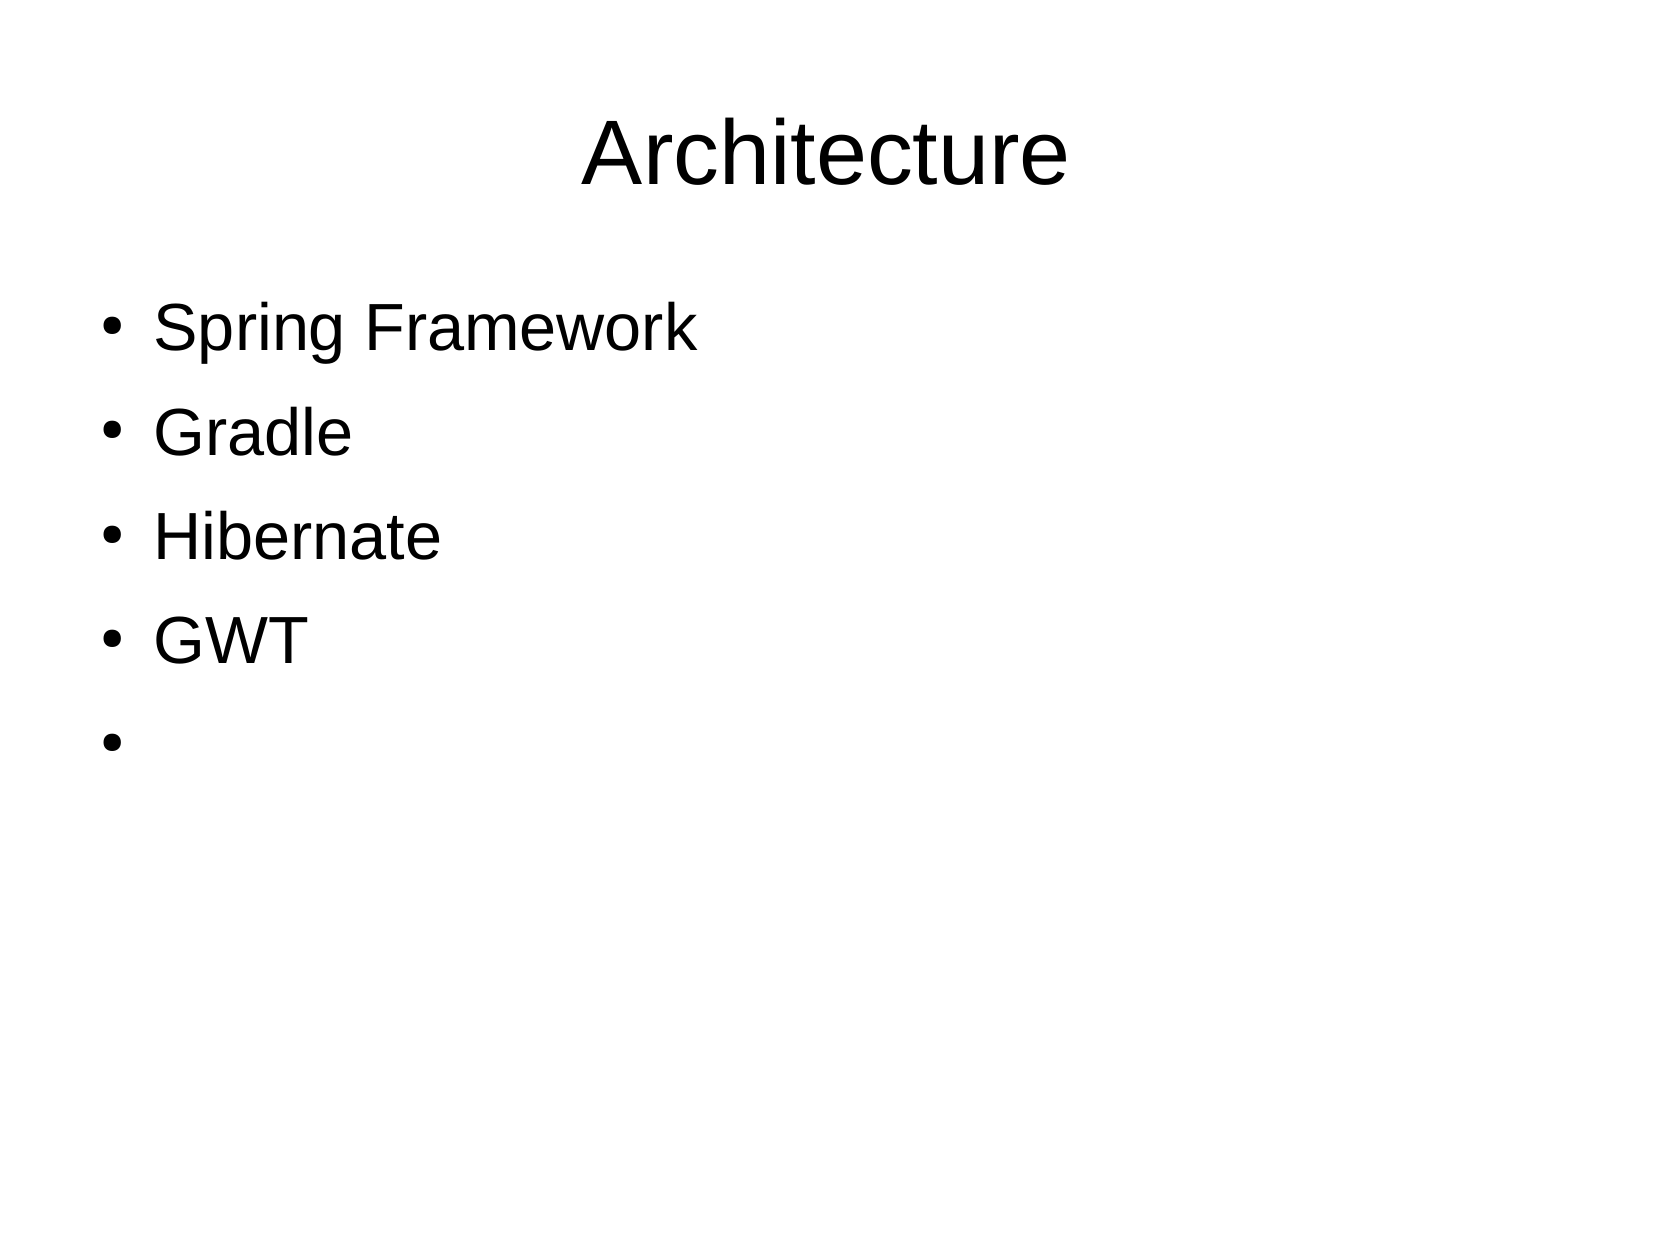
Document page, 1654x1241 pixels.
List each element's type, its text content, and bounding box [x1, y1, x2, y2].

title Architecture [82, 49, 1571, 257]
list Spring Framework Gradle Hibernate GWT [82, 290, 1571, 1010]
